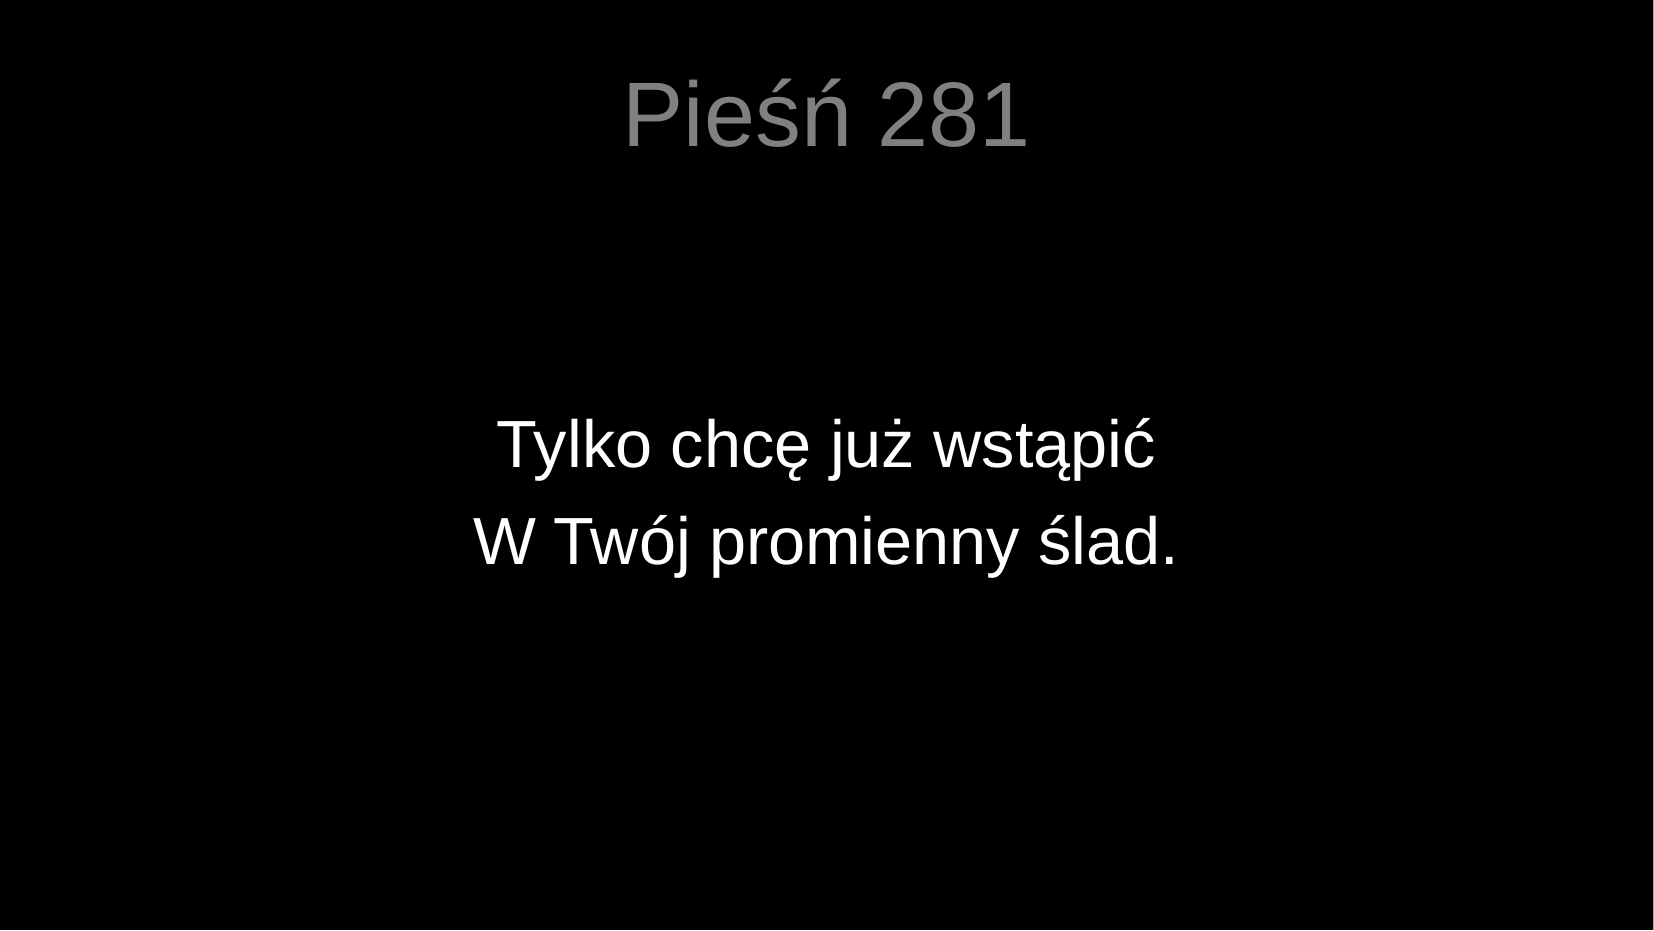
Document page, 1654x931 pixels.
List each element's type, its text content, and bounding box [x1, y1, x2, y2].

subtitle Tylko chcę już wstąpić W Twój promienny ślad. [82, 217, 1571, 757]
title Pieśń 281 [82, 37, 1571, 193]
